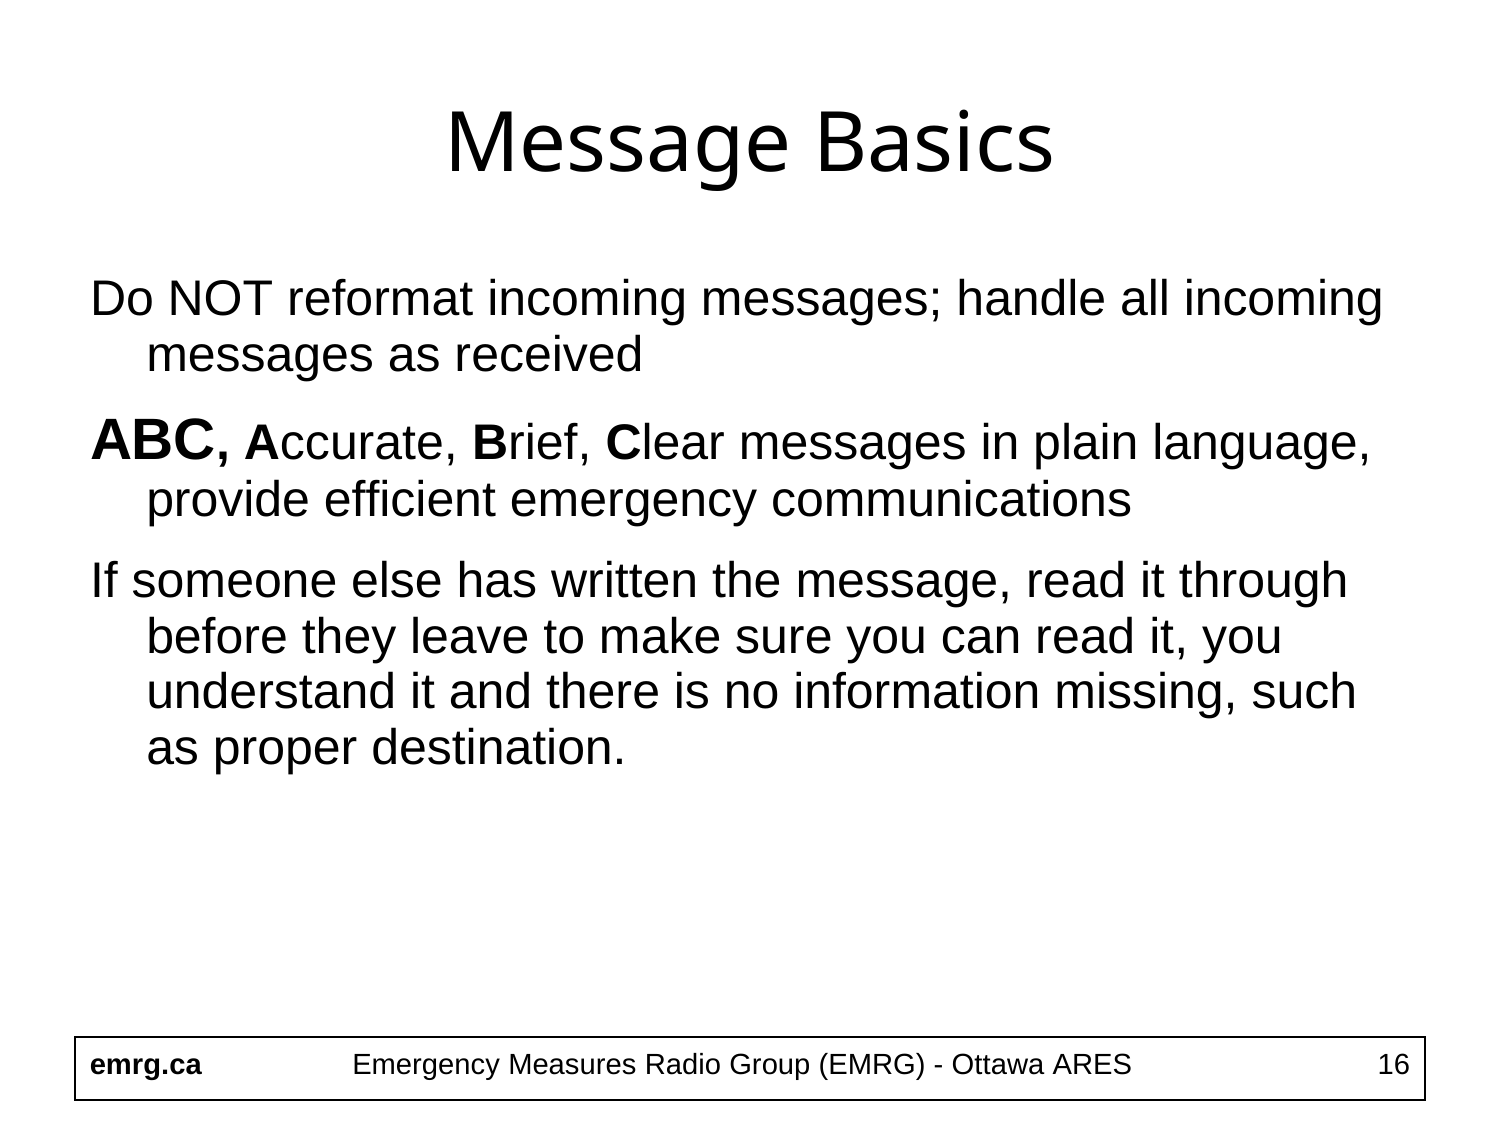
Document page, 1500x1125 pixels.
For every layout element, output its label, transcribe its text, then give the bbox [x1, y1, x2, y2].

text_box Emergency Measures Radio Group (EMRG) - Ottawa ARES [247, 1037, 1238, 1103]
list Do NOT reformat incoming messages; handle all incoming messages as received ABC, Accurate, Brief, Clear messages in plain language, provide efficient emergency communications If someone else has written the message, read it through before they leave to make sure you can read it, you understand it and there is no information missing, such as proper destination. [75, 262, 1426, 1006]
text_box <number> [1246, 1037, 1426, 1103]
title Message Basics [75, 45, 1426, 233]
